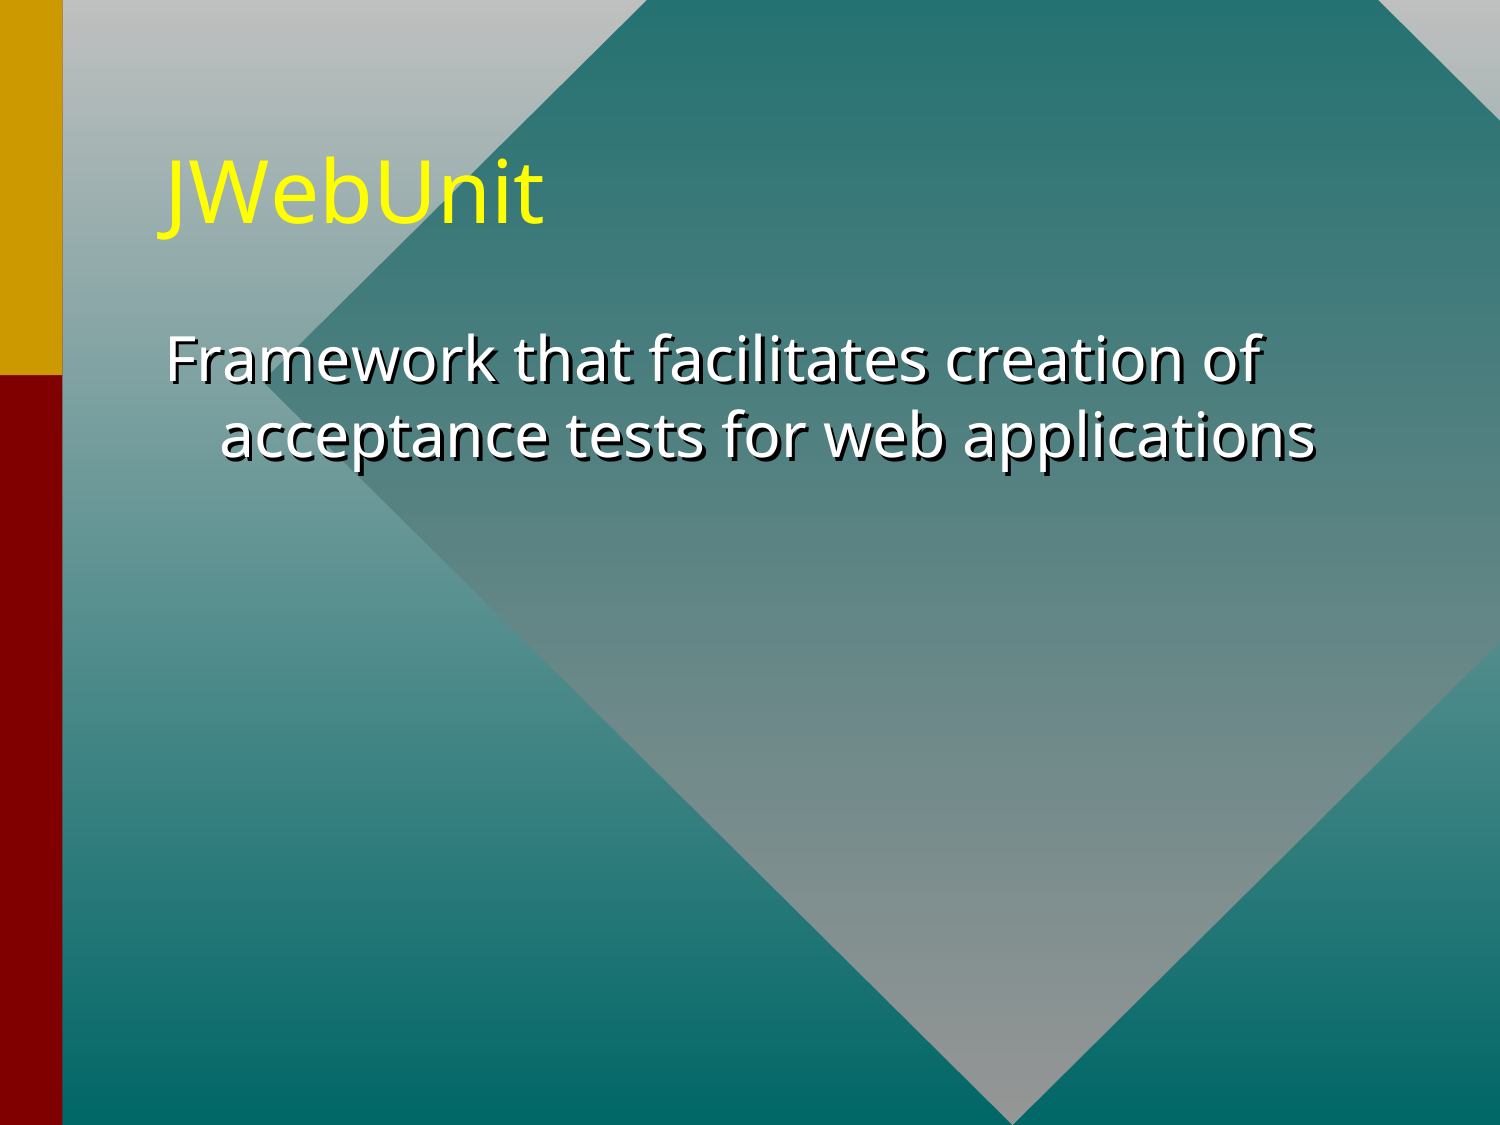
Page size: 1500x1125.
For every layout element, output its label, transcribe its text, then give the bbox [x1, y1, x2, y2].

list Framework that facilitates creation of acceptance tests for web applications [149, 312, 1388, 976]
title JWebUnit [150, 99, 1351, 288]
